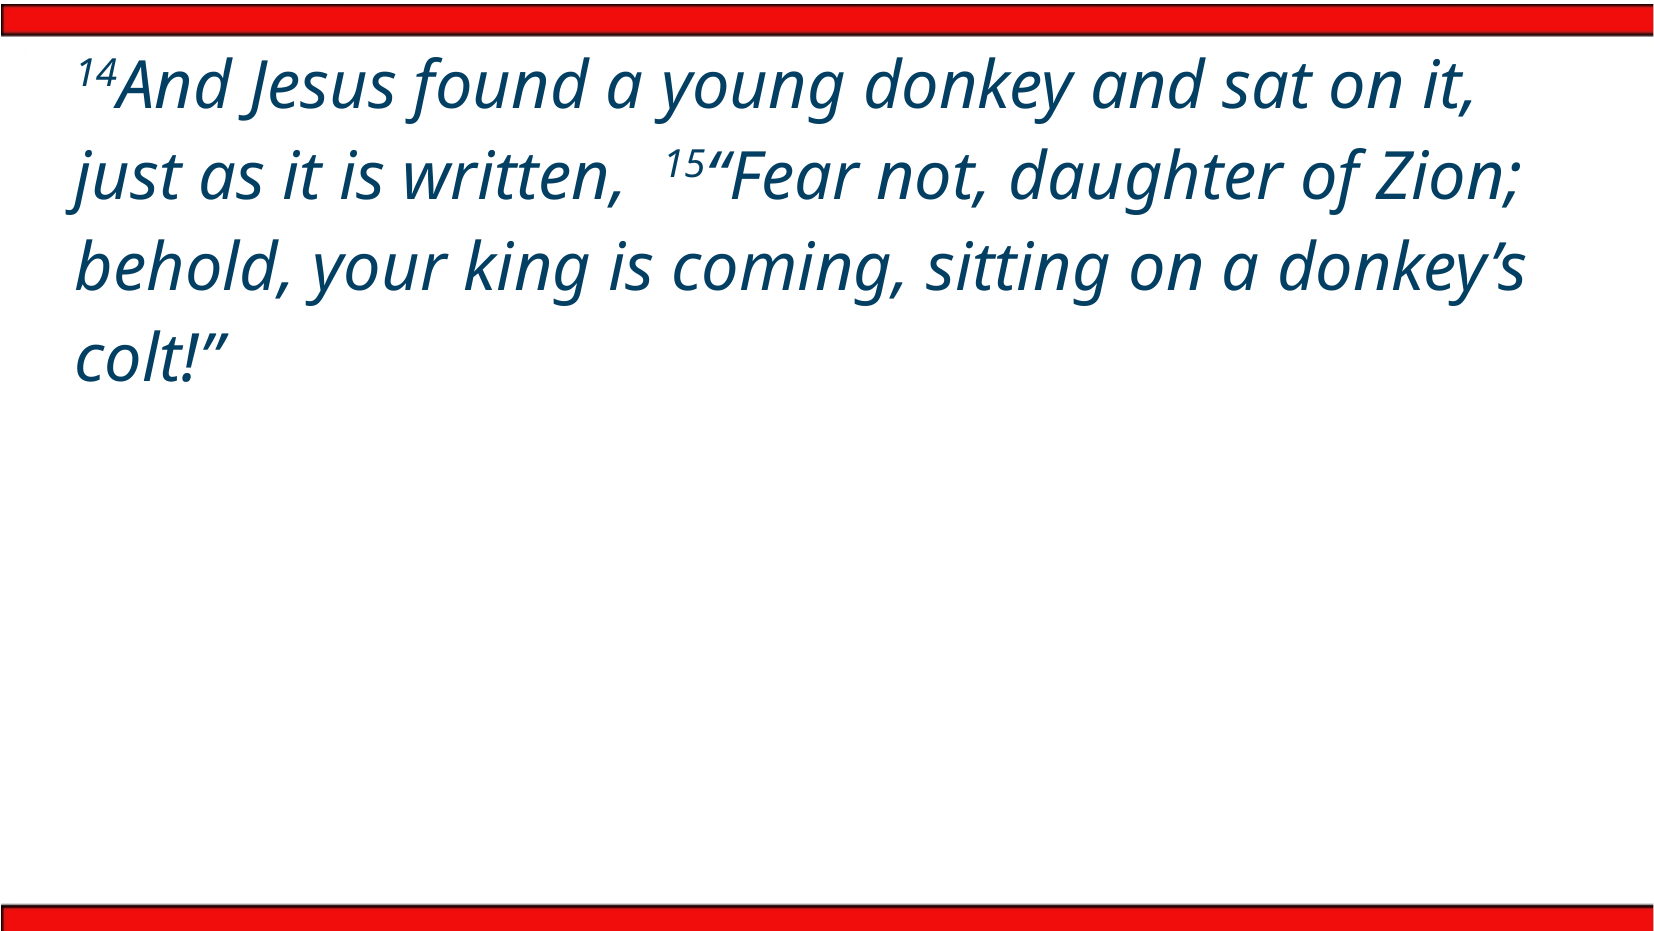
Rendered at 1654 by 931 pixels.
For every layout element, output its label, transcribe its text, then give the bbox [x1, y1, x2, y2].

picture [1, 4, 1654, 931]
text_box 14And Jesus found a young donkey and sat on it, just as it is written, 15“Fear not, daughter of Zion; behold, your king is coming, sitting on a donkey’s colt!” [60, 30, 1591, 400]
